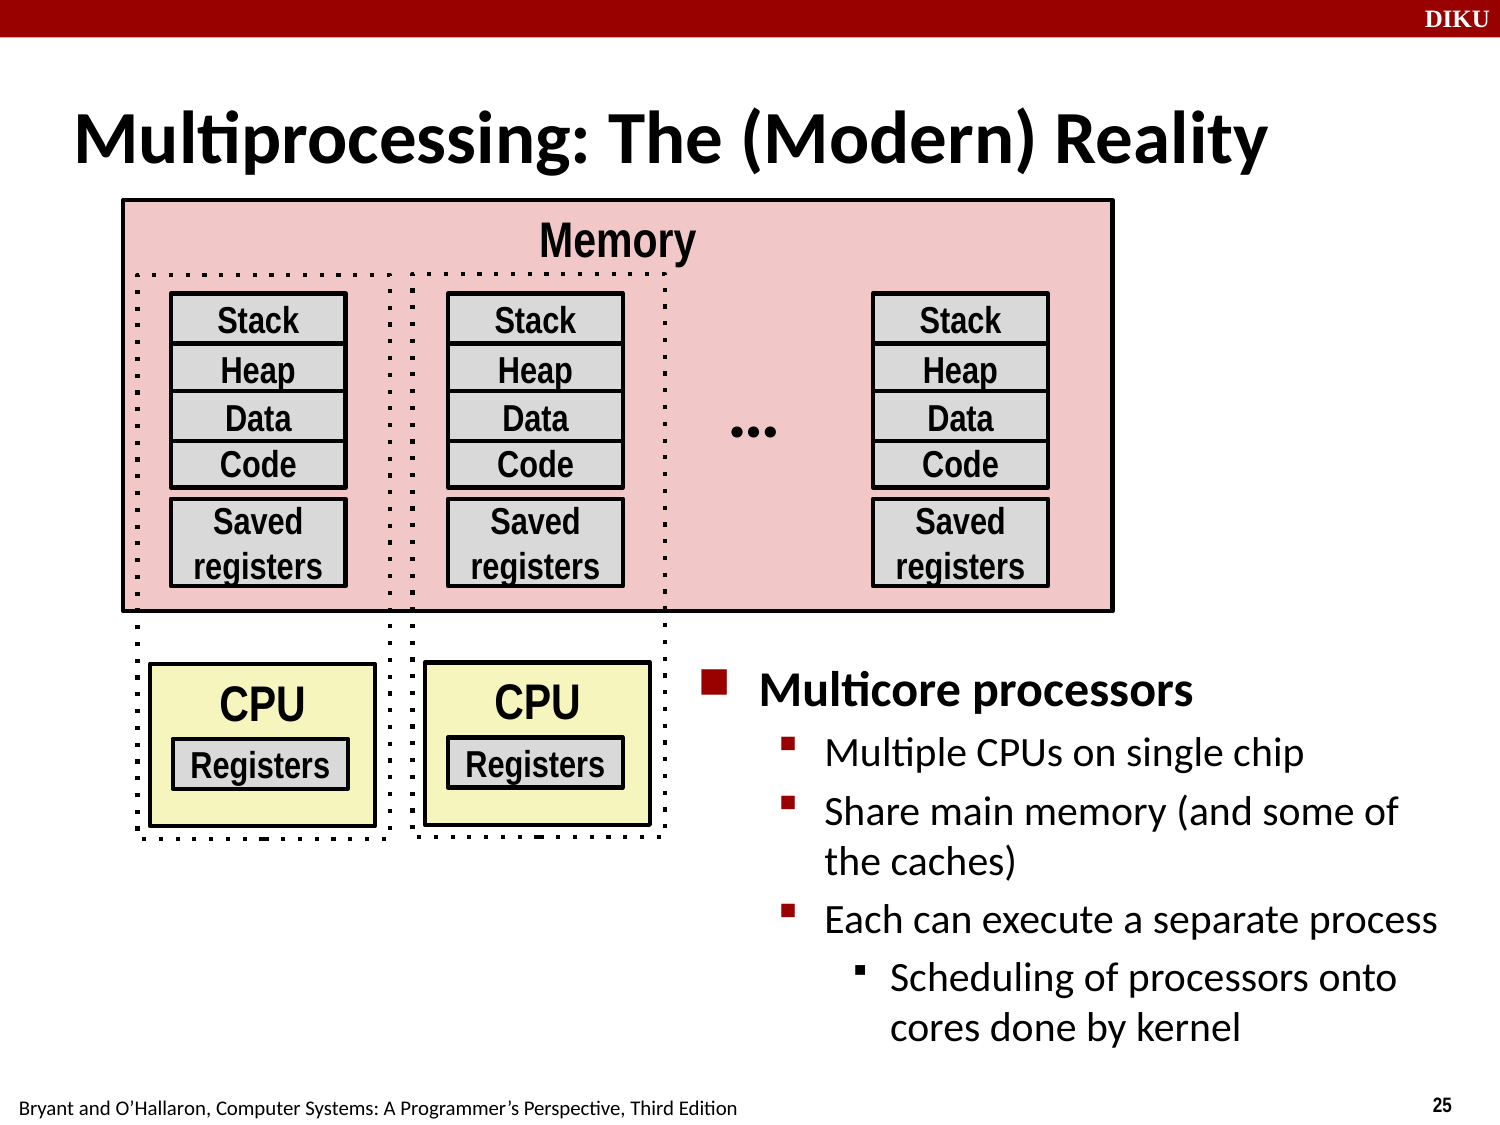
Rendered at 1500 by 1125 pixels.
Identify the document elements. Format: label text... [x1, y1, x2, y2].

text_box Data [872, 390, 1048, 441]
text_box Heap [872, 343, 1048, 390]
text_box Code [170, 441, 346, 488]
text_box Saved registers [170, 498, 346, 587]
text_box Data [170, 390, 346, 441]
title Multiprocessing: The (Modern) Reality [58, 71, 1450, 197]
text_box Saved registers [447, 498, 623, 587]
text_box Heap [282, 366, 289, 380]
text_box Code [447, 441, 623, 488]
text_box … [712, 355, 796, 460]
text_box CPU [424, 662, 650, 825]
text_box Memory [123, 199, 1113, 612]
text_box Registers [172, 738, 348, 789]
text_box Heap [985, 366, 992, 380]
text_box Stack [447, 293, 623, 343]
text_box Heap [170, 343, 346, 390]
text_box Code [872, 441, 1048, 488]
text_box Heap [447, 343, 623, 390]
text_box Stack [872, 293, 1048, 343]
text_box Heap [560, 366, 567, 380]
text_box CPU [149, 663, 375, 827]
text_box Stack [170, 293, 346, 343]
text_box Saved registers [872, 498, 1048, 587]
list Multicore processors Multiple CPUs on single chip Share main memory (and some of the caches) Each can execute a separate process Scheduling of processors onto cores done by kernel [687, 649, 1463, 1088]
text_box Registers [447, 737, 623, 788]
text_box Data [447, 390, 623, 441]
